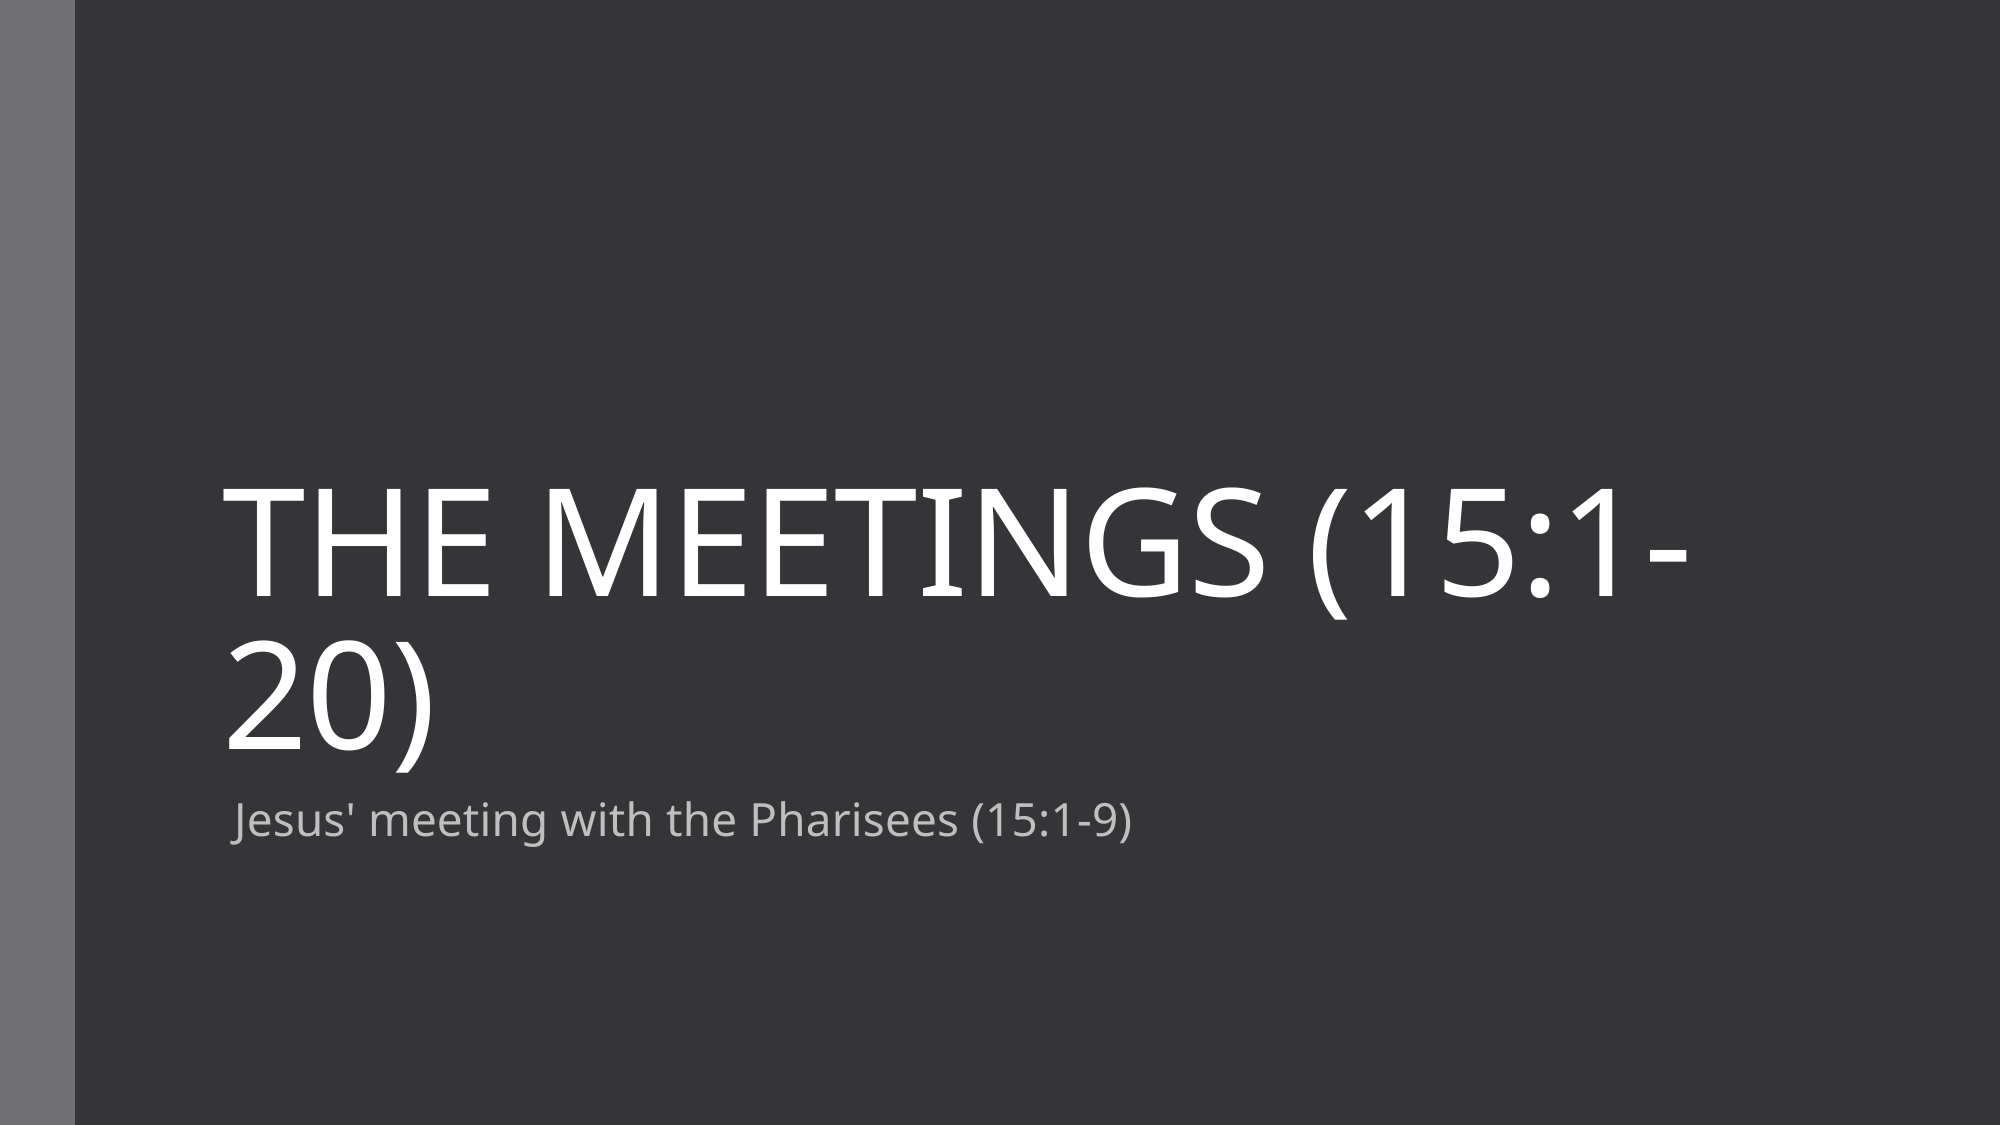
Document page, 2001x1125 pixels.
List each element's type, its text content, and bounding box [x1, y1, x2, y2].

title THE MEETINGS (15:1-20) [206, 124, 1752, 787]
subtitle Jesus' meeting with the Pharisees (15:1-9) [206, 787, 1752, 1066]
